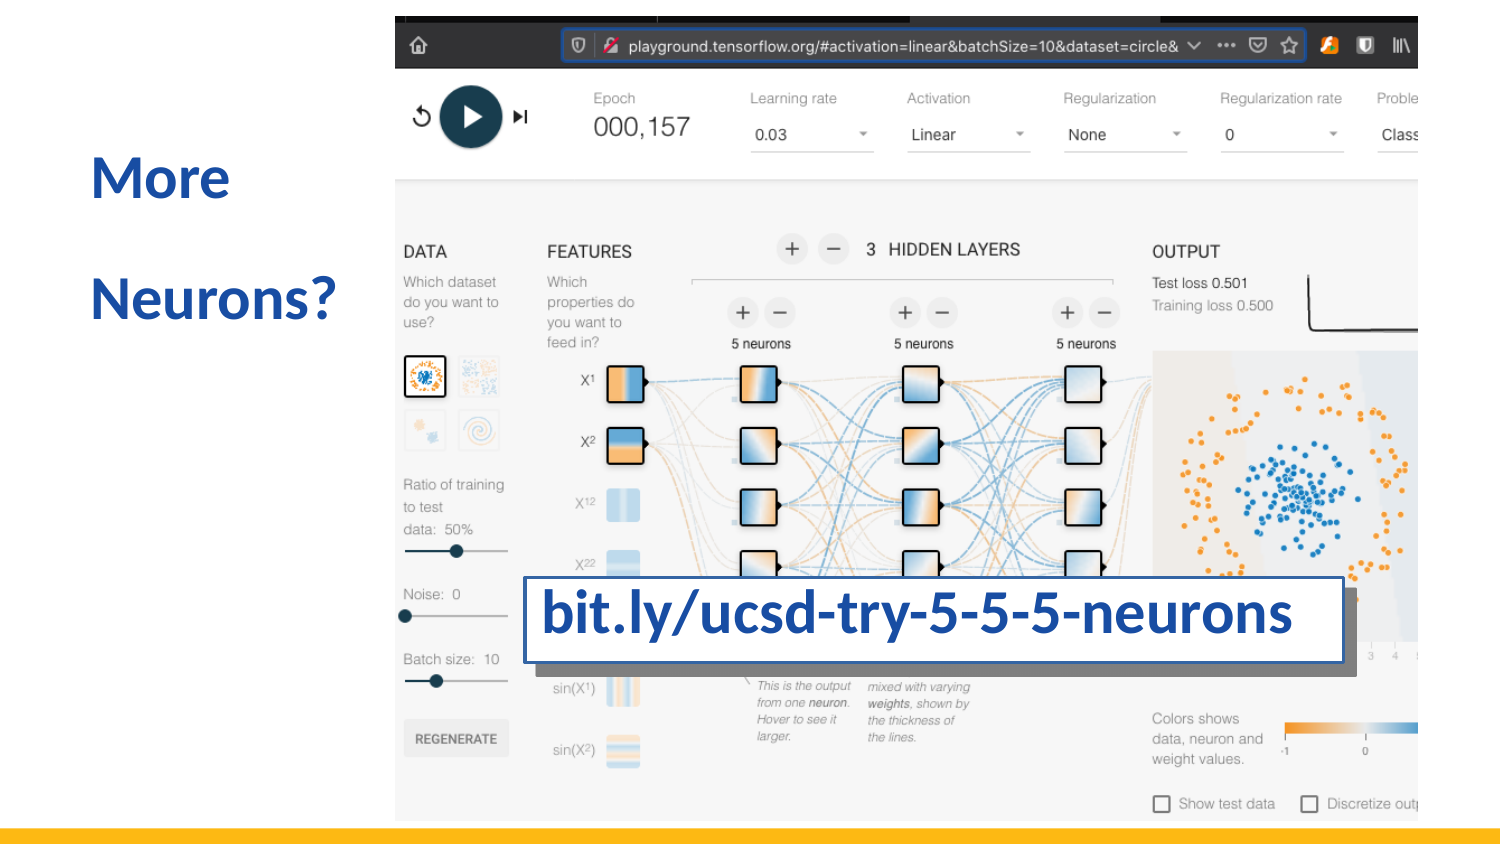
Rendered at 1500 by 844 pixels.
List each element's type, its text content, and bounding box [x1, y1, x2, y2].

text_box bit.ly/ucsd-try-5-5-5-neurons [525, 577, 1344, 663]
picture [395, 423, 1418, 821]
title More Neurons? [75, 0, 1425, 423]
